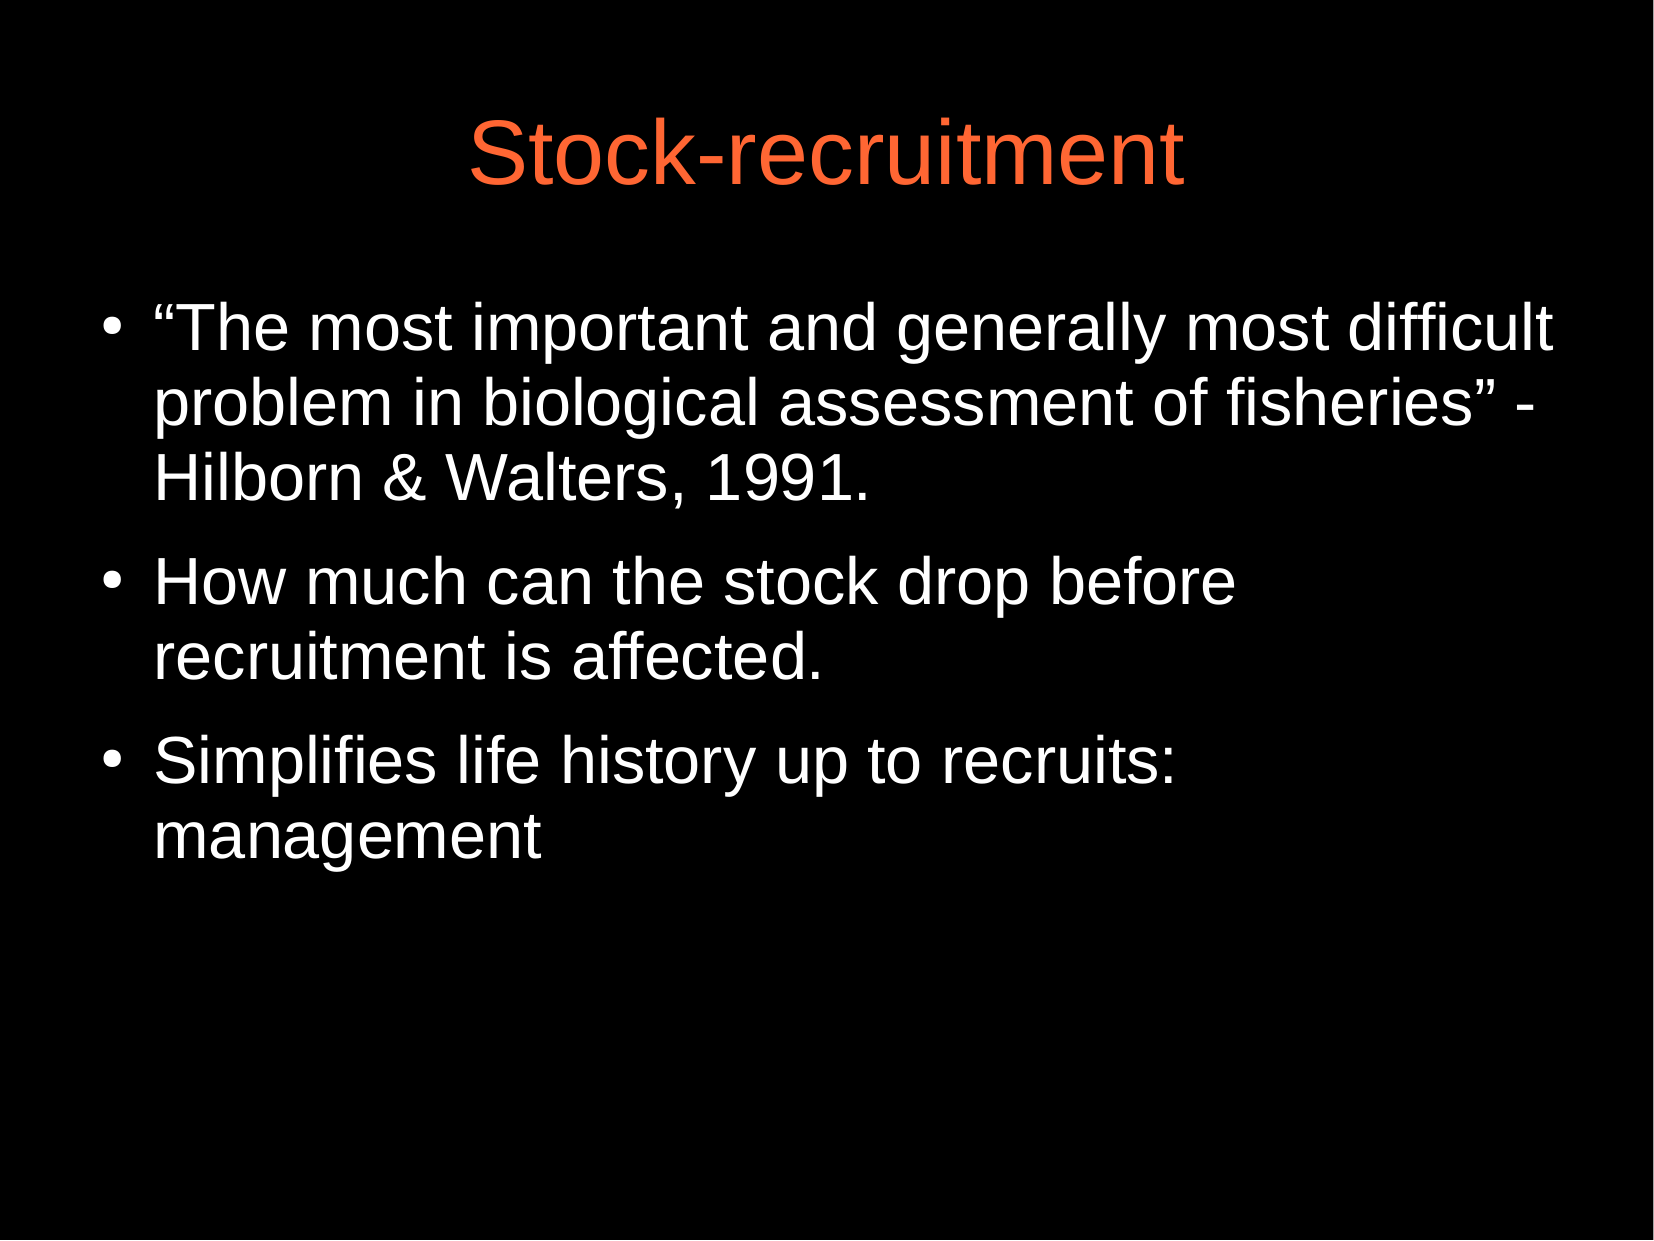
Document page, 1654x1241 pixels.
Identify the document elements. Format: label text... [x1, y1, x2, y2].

list “The most important and generally most difficult problem in biological assessment of fisheries” - Hilborn & Walters, 1991. How much can the stock drop before recruitment is affected. Simplifies life history up to recruits: management [82, 290, 1571, 1109]
title Stock-recruitment [82, 49, 1571, 257]
